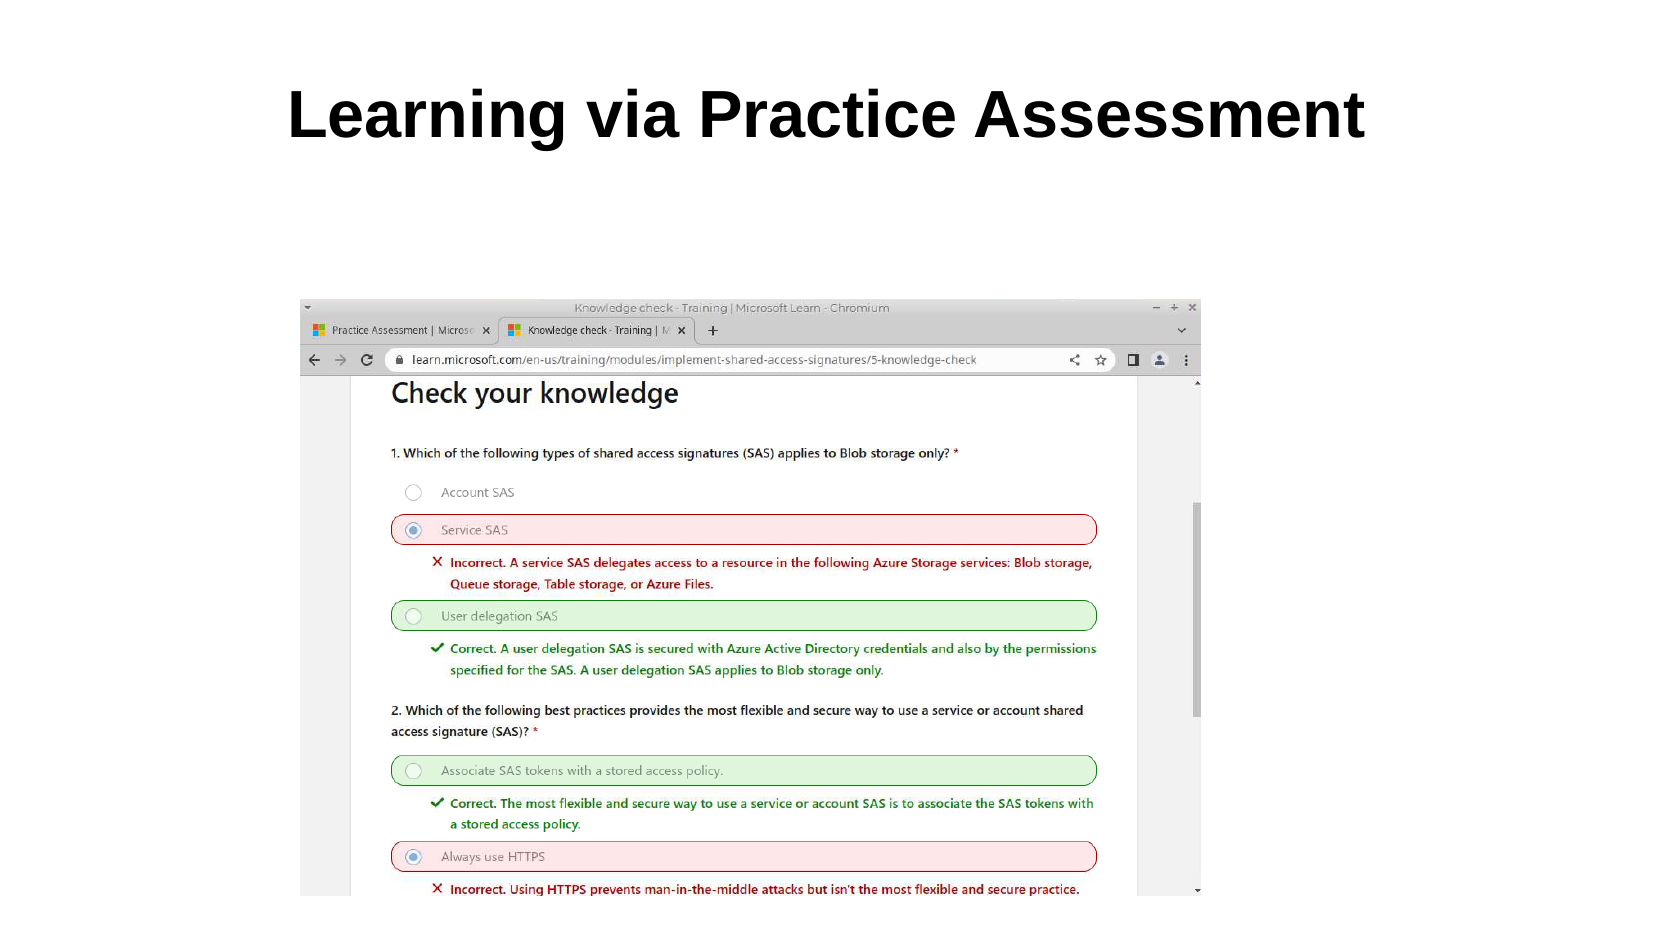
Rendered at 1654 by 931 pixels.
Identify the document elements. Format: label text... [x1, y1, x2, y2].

title Learning via Practice Assessment [82, 37, 1571, 193]
picture [300, 299, 1201, 896]
